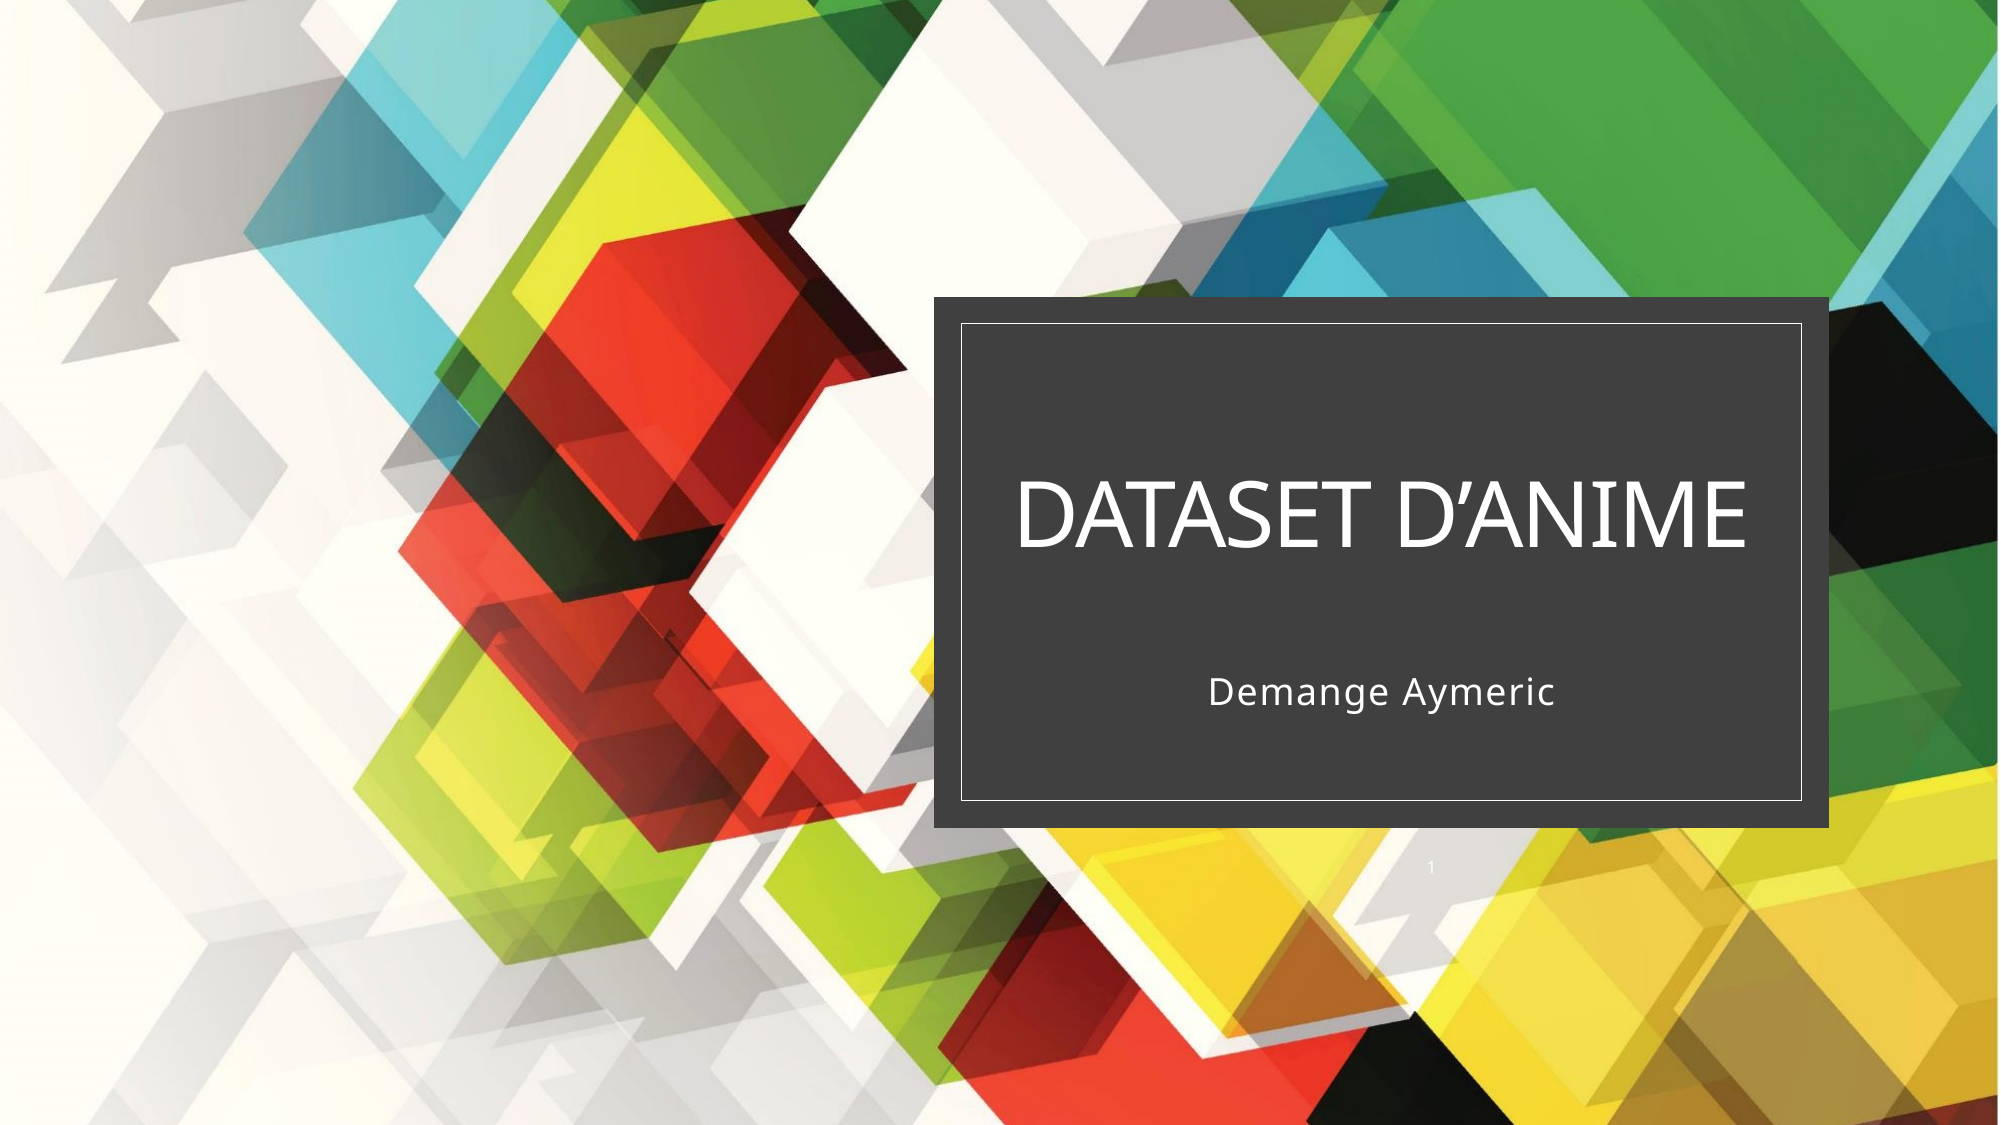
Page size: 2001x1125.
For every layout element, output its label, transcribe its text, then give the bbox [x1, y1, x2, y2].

title Dataset d’anime [989, 386, 1774, 654]
subtitle Demange Aymeric [989, 655, 1774, 748]
text_box [934, 297, 1829, 828]
text_box [1411, 849, 1733, 887]
picture [0, 0, 2000, 1125]
